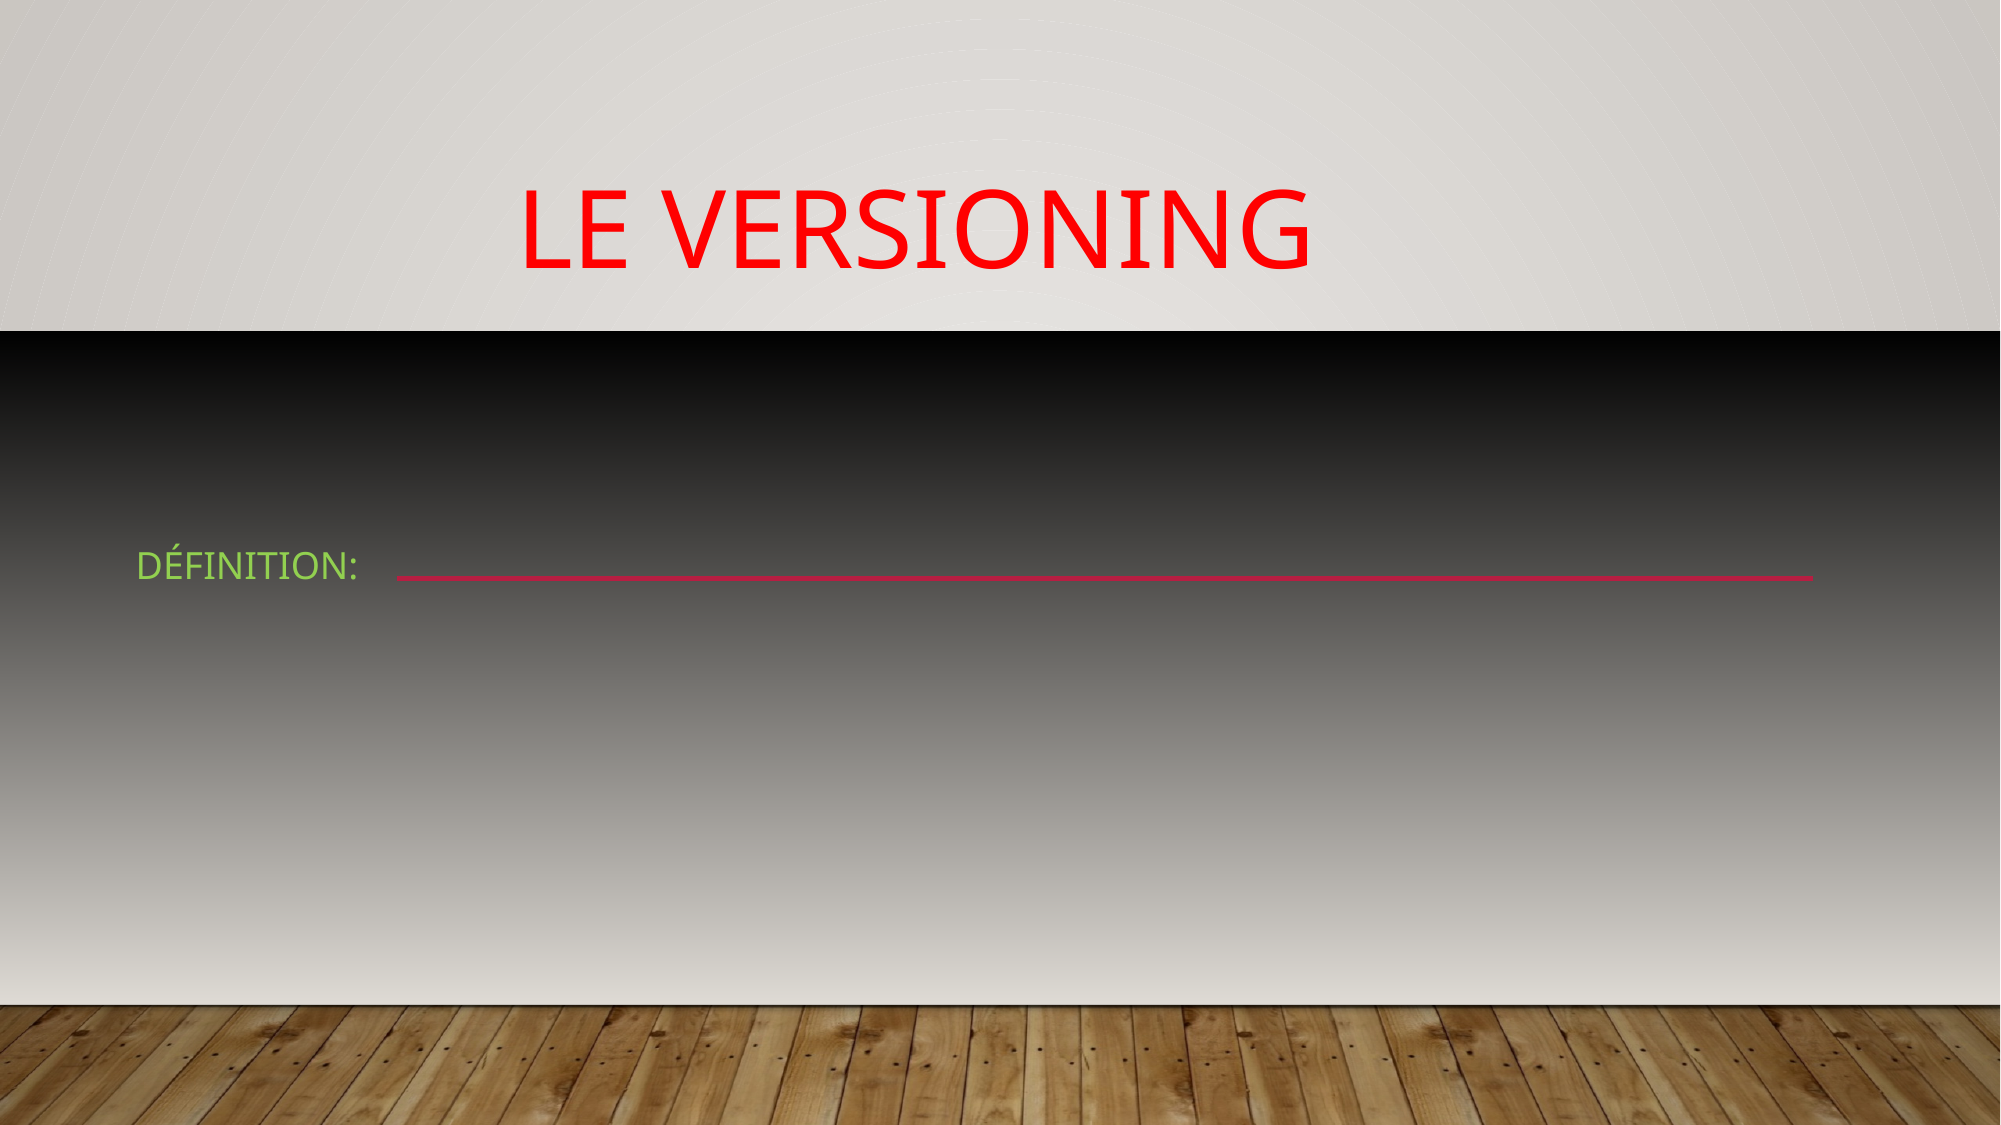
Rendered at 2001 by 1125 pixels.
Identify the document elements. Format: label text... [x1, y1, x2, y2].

title Le versioning [500, 95, 1433, 293]
subtitle Définition: [120, 522, 1538, 603]
